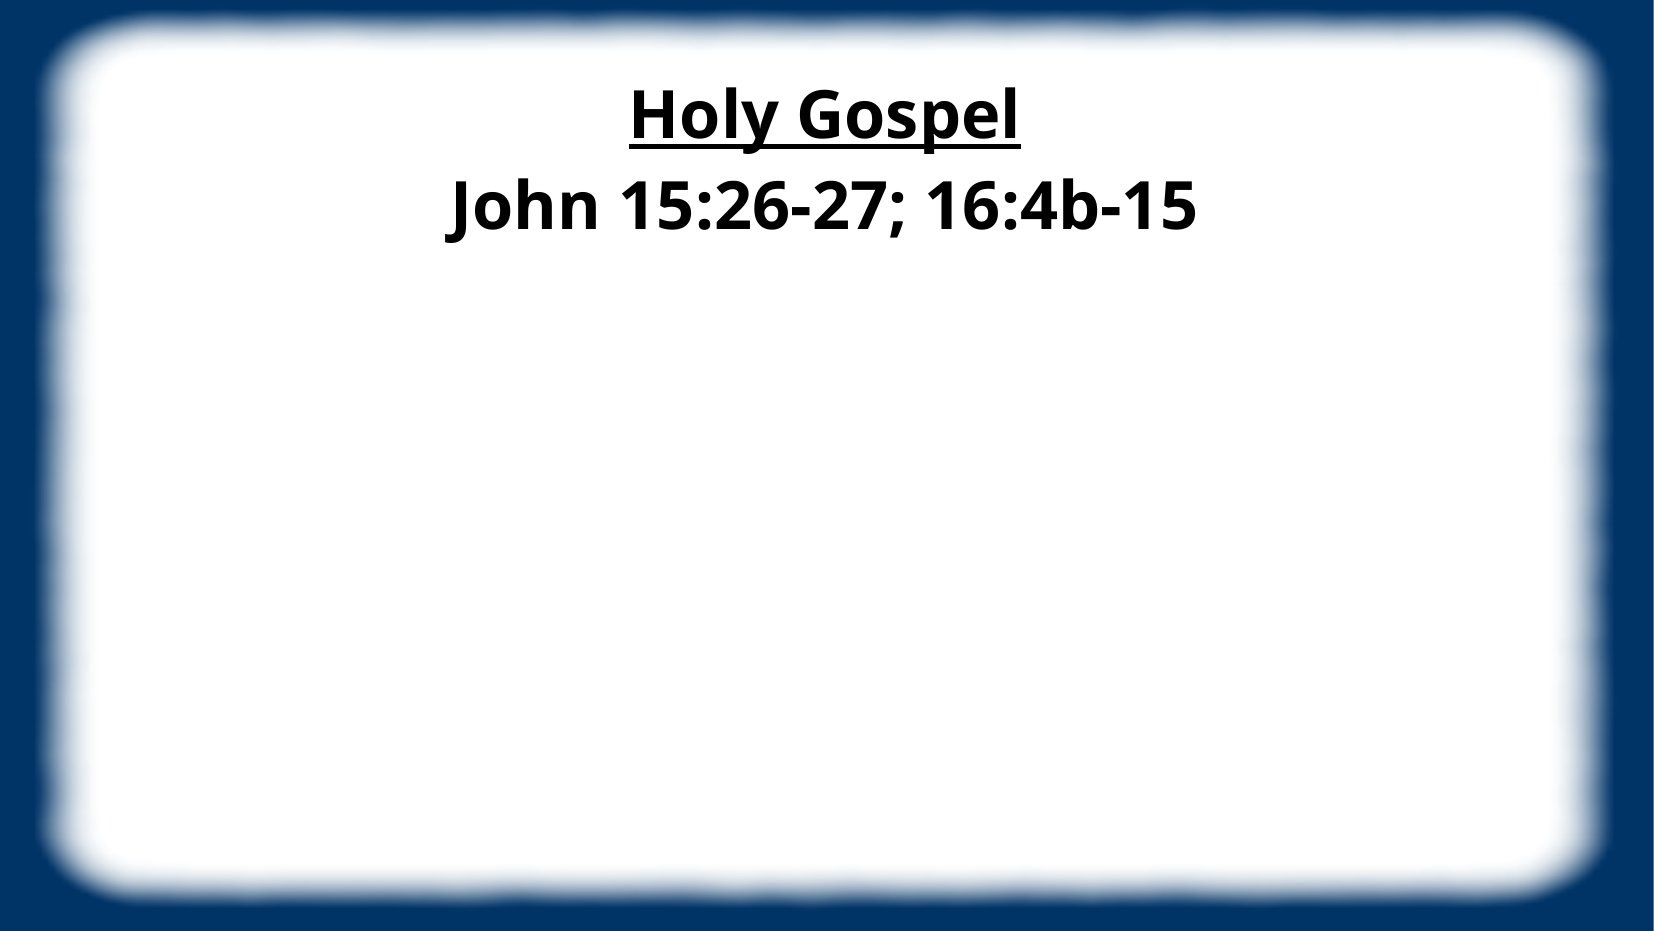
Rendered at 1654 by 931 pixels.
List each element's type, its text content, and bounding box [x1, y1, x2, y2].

text_box Holy Gospel John 15:26-27; 16:4b-15 [105, 60, 1546, 325]
picture [0, 0, 1654, 931]
